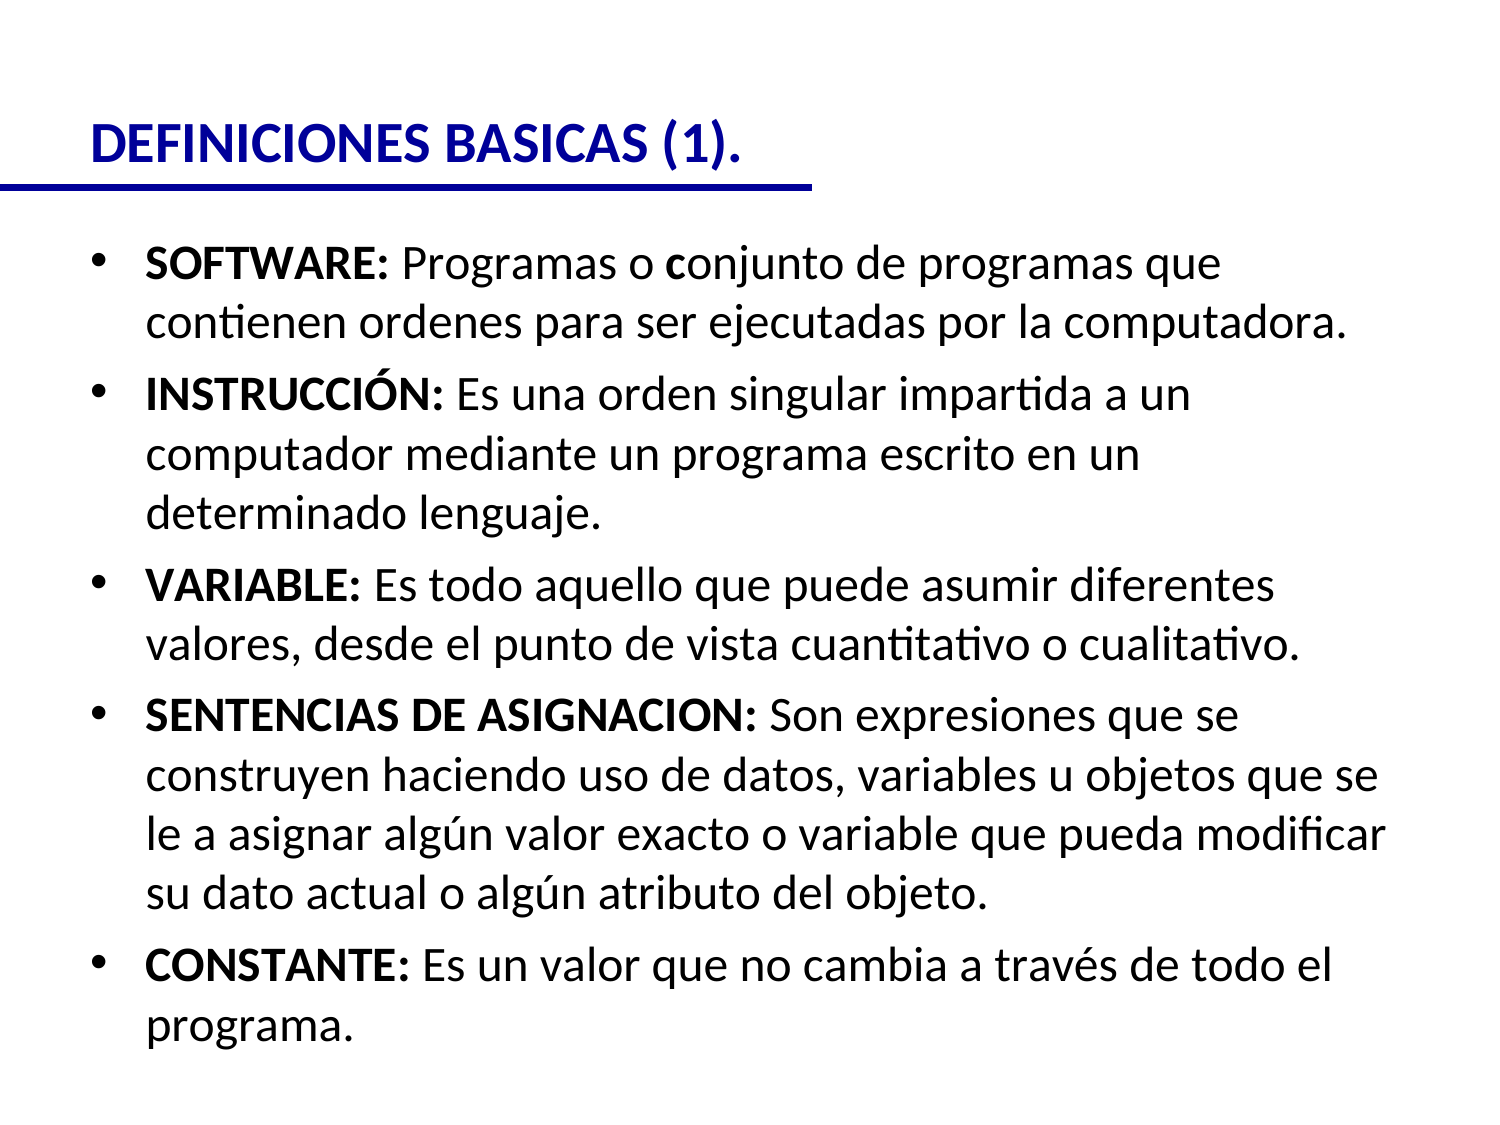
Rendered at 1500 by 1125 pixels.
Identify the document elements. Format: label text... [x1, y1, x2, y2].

title DEFINICIONES BASICAS (1). [75, 45, 1426, 222]
list SOFTWARE: Programas o conjunto de programas que contienen ordenes para ser ejecutadas por la computadora. INSTRUCCIÓN: Es una orden singular impartida a un computador mediante un programa escrito en un determinado lenguaje. VARIABLE: Es todo aquello que puede asumir diferentes valores, desde el punto de vista cuantitativo o cualitativo. SENTENCIAS DE ASIGNACION: Son expresiones que se construyen haciendo uso de datos, variables u objetos que se le a asignar algún valor exacto o variable que pueda modificar su dato actual o algún atributo del objeto. CONSTANTE: Es un valor que no cambia a través de todo el programa. [75, 222, 1426, 1067]
